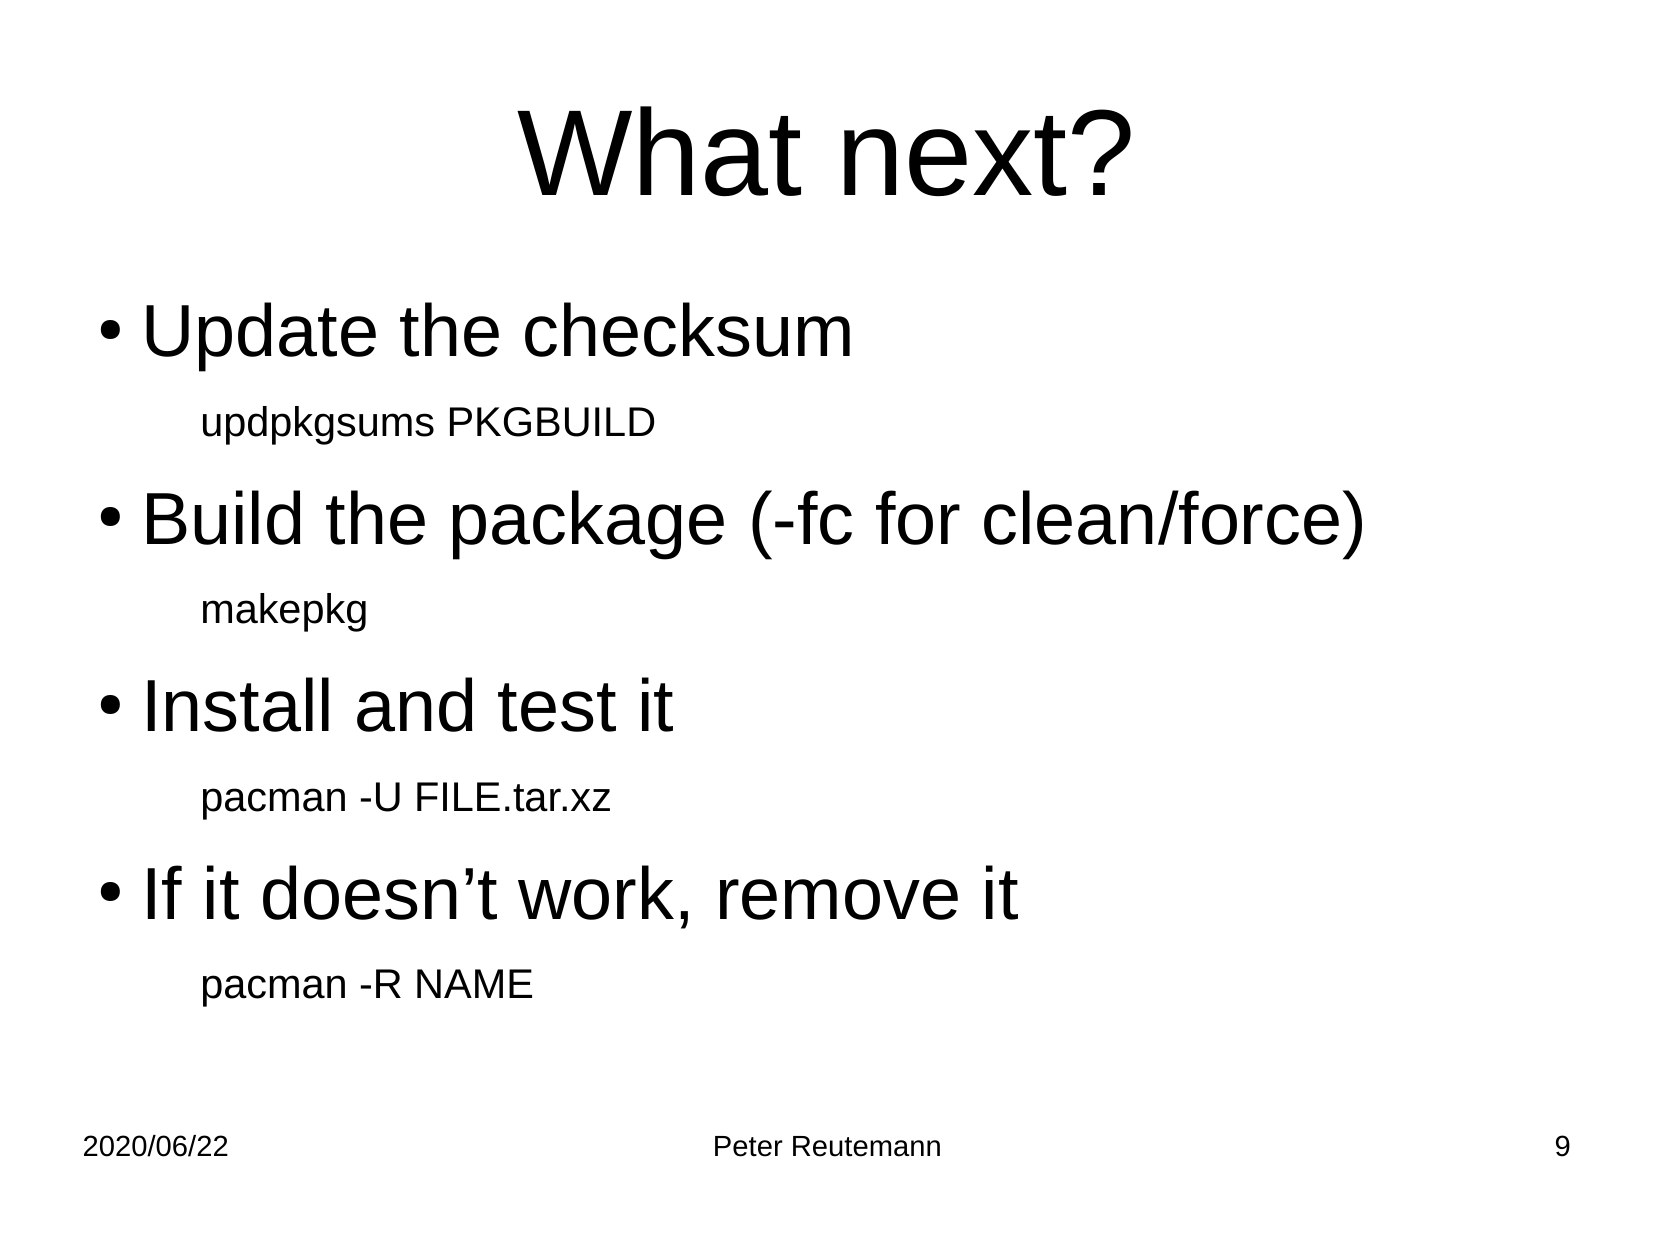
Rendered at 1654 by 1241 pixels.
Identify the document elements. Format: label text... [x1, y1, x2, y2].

list Update the checksum updpkgsums PKGBUILD Build the package (-fc for clean/force) makepkg Install and test it pacman -U FILE.tar.xz If it doesn’t work, remove it pacman -R NAME [82, 290, 1571, 1010]
title What next? [82, 49, 1571, 257]
